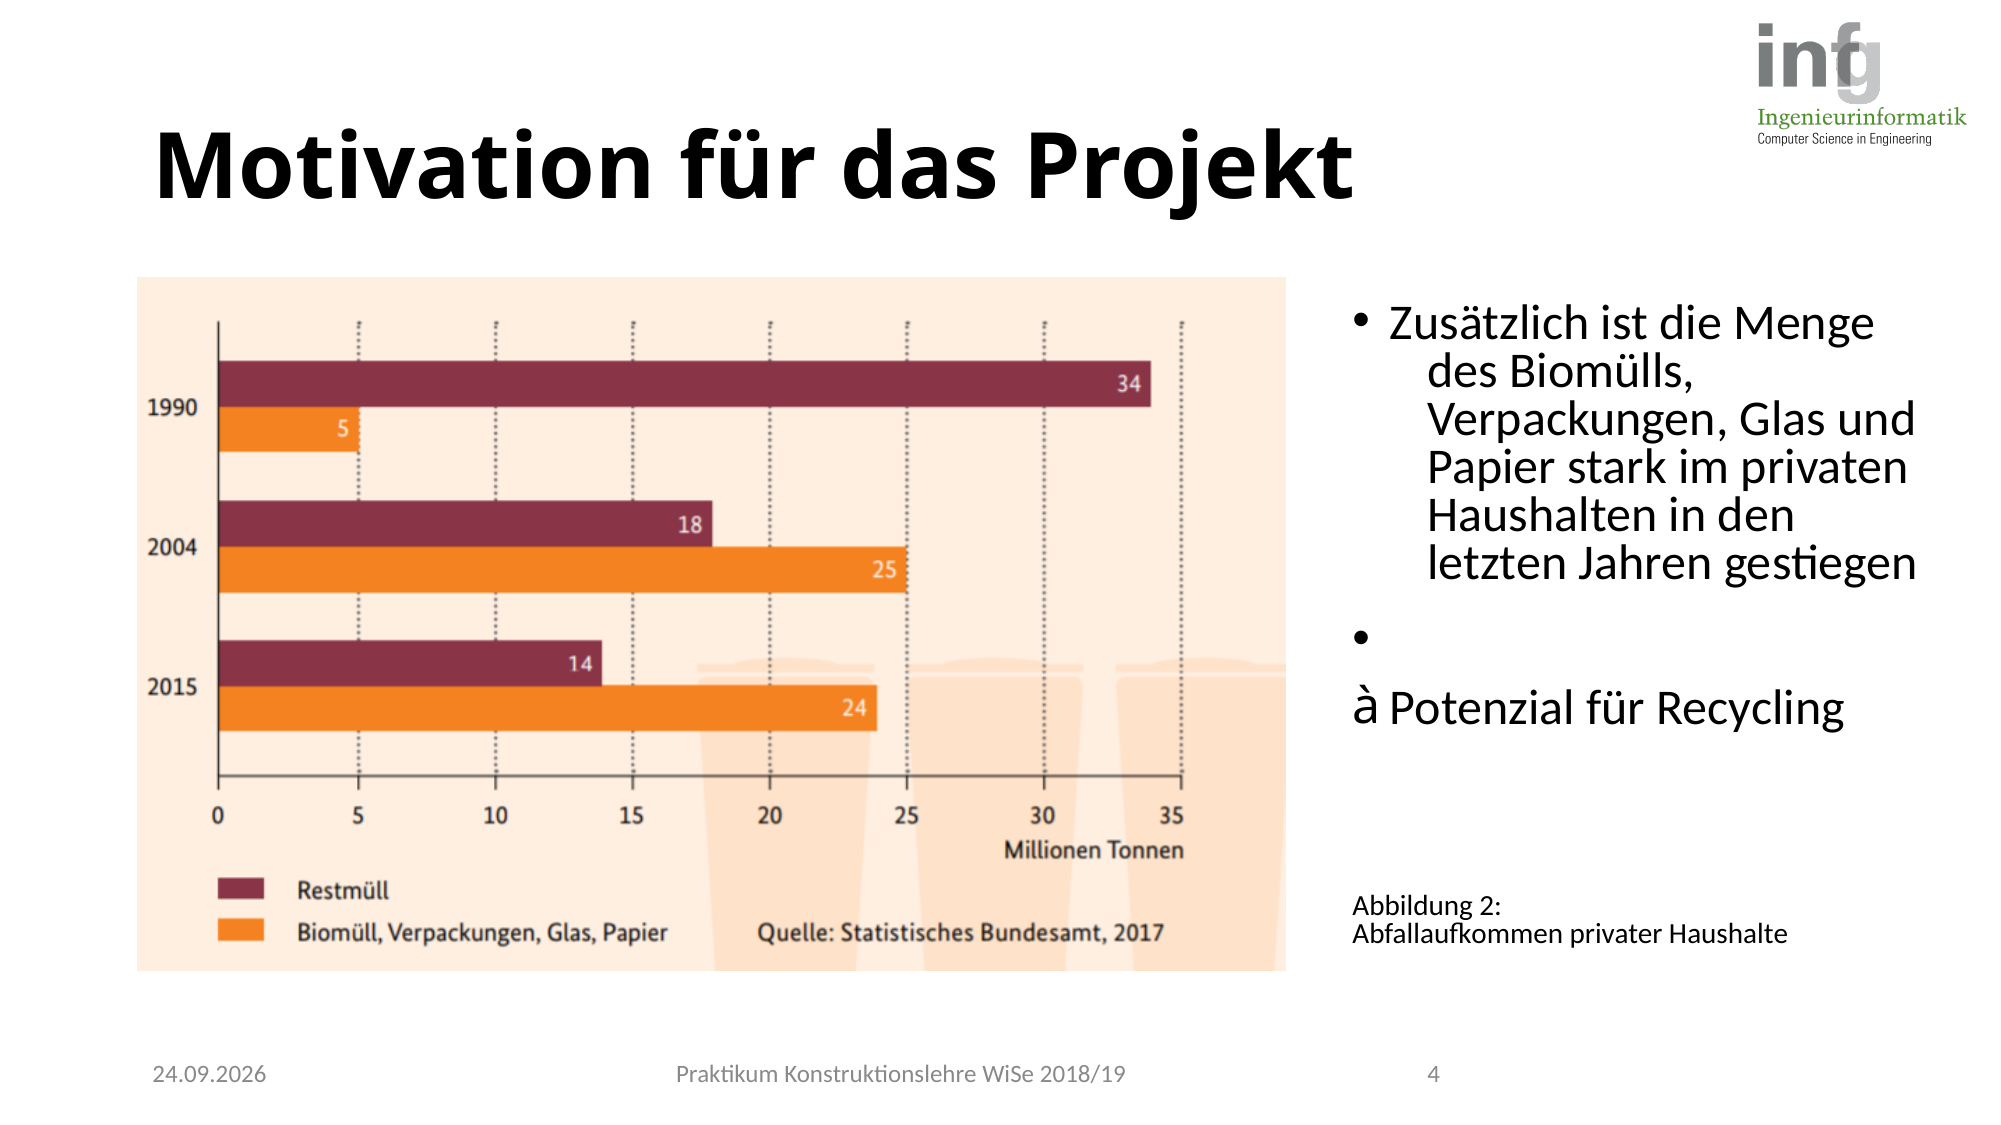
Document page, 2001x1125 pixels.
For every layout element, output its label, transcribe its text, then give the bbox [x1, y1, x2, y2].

title Motivation für das Projekt [137, 59, 1863, 278]
picture [137, 277, 1286, 971]
list Zusätzlich ist die Menge des Biomülls, Verpackungen, Glas und Papier stark im privaten Haushalten in den letzten Jahren gestiegen Potenzial für Recycling Abbildung 2: Abfallaufkommen privater Haushalte [1337, 293, 1959, 971]
text_box 4 [1412, 1042, 1863, 1103]
text_box 10.01.2019 [137, 1042, 403, 1103]
text_box Praktikum Konstruktionslehre WiSe 2018/19 [403, 1042, 1400, 1103]
